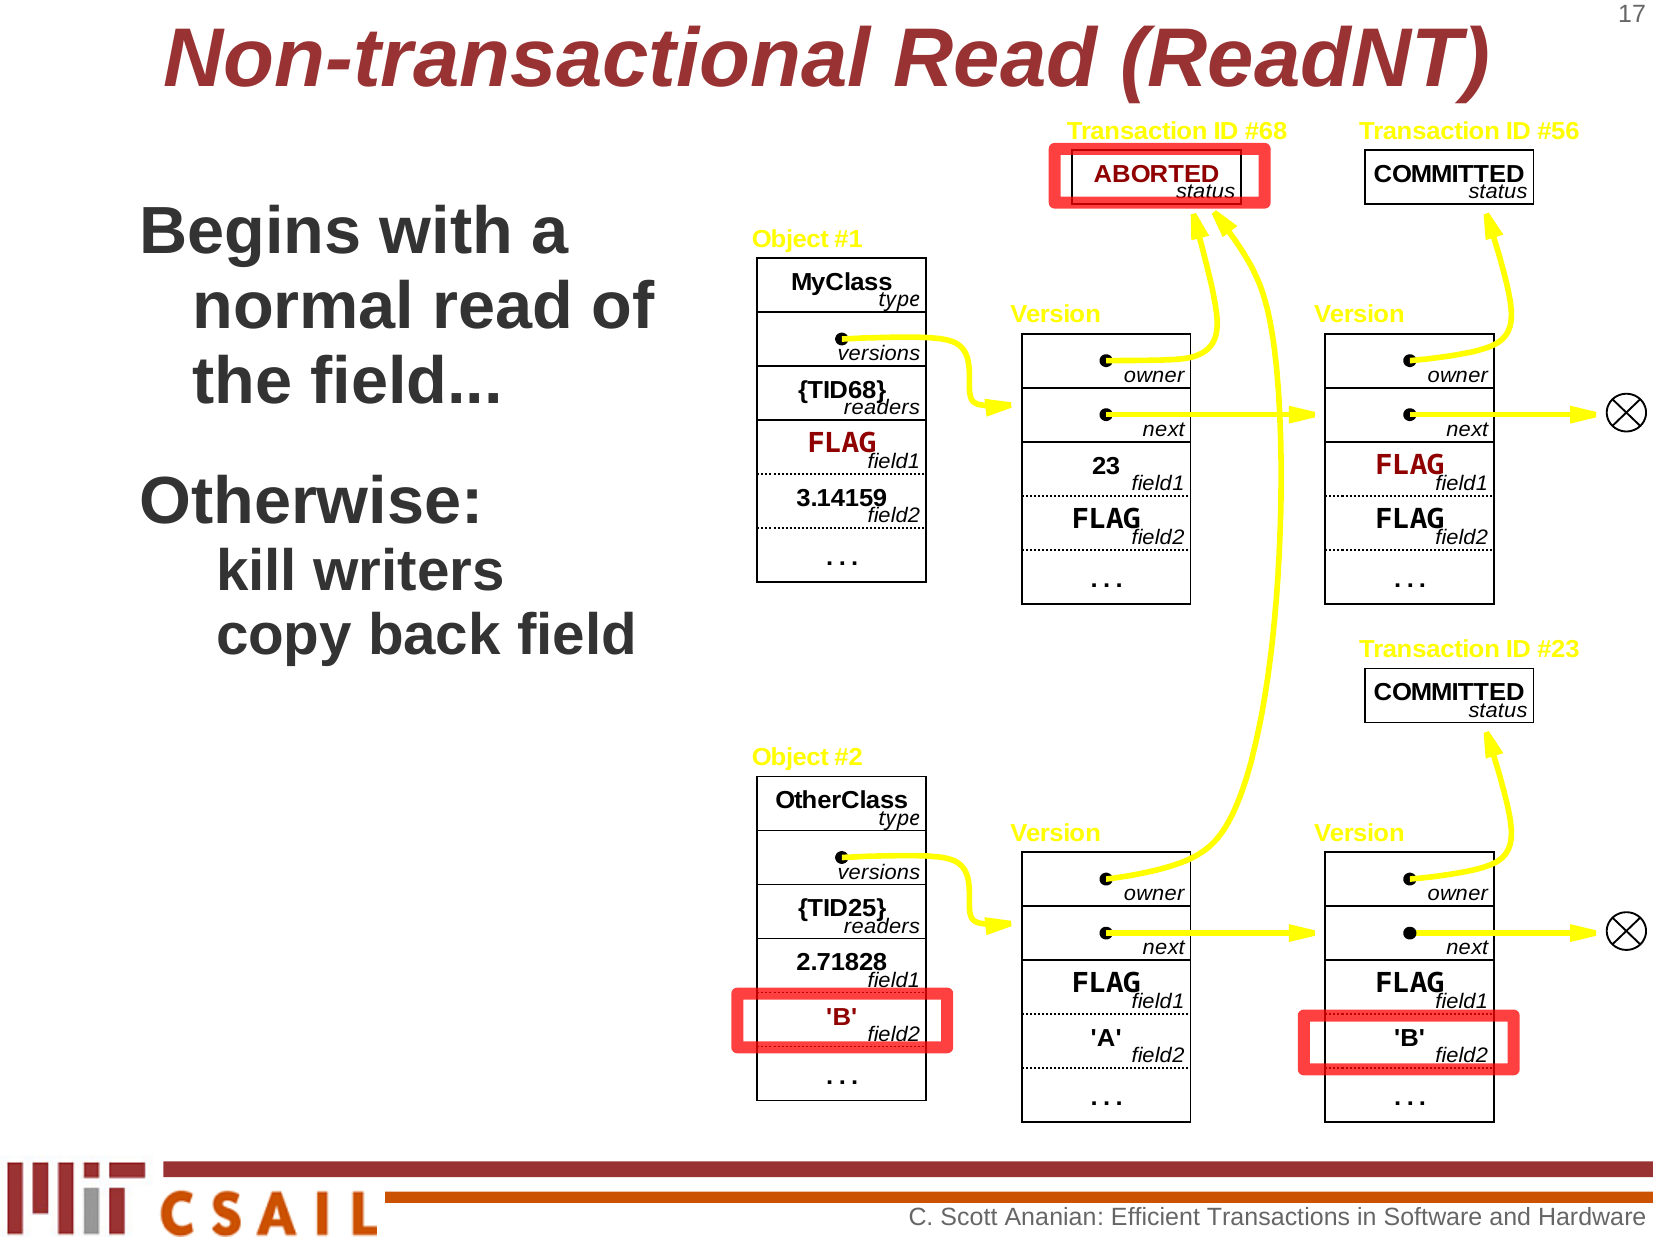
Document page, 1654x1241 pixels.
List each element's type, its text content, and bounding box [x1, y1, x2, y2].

picture [743, 110, 1653, 1130]
picture [744, 1000, 941, 1041]
list Begins with a normal read of the field... Otherwise: kill writers copy back field [121, 193, 701, 1133]
title Non-transactional Read (ReadNT) [121, 0, 1534, 115]
picture [0, 1155, 377, 1237]
